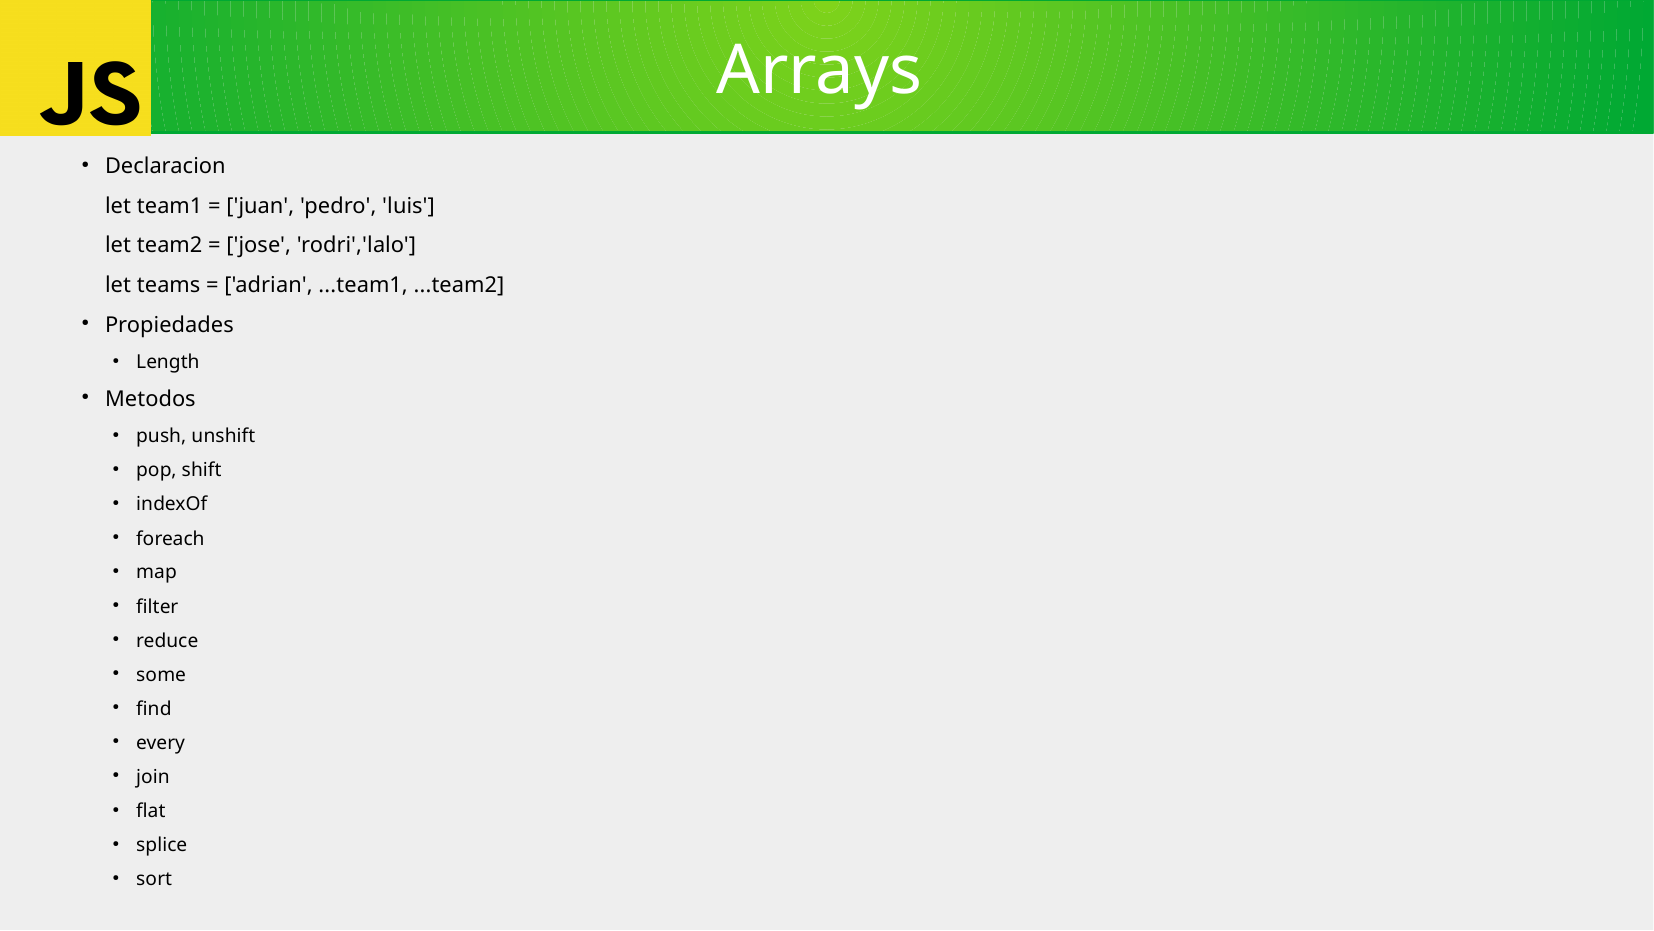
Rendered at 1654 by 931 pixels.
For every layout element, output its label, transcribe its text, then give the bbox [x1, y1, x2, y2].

list Declaracion let team1 = ['juan', 'pedro', 'luis'] let team2 = ['jose', 'rodri','lalo'] let teams = ['adrian', ...team1, ...team2] Propiedades Length Metodos push, unshift pop, shift indexOf foreach map filter reduce some find every join flat splice sort [73, 150, 1565, 901]
title Arrays [151, 14, 1565, 119]
picture [0, 0, 151, 136]
